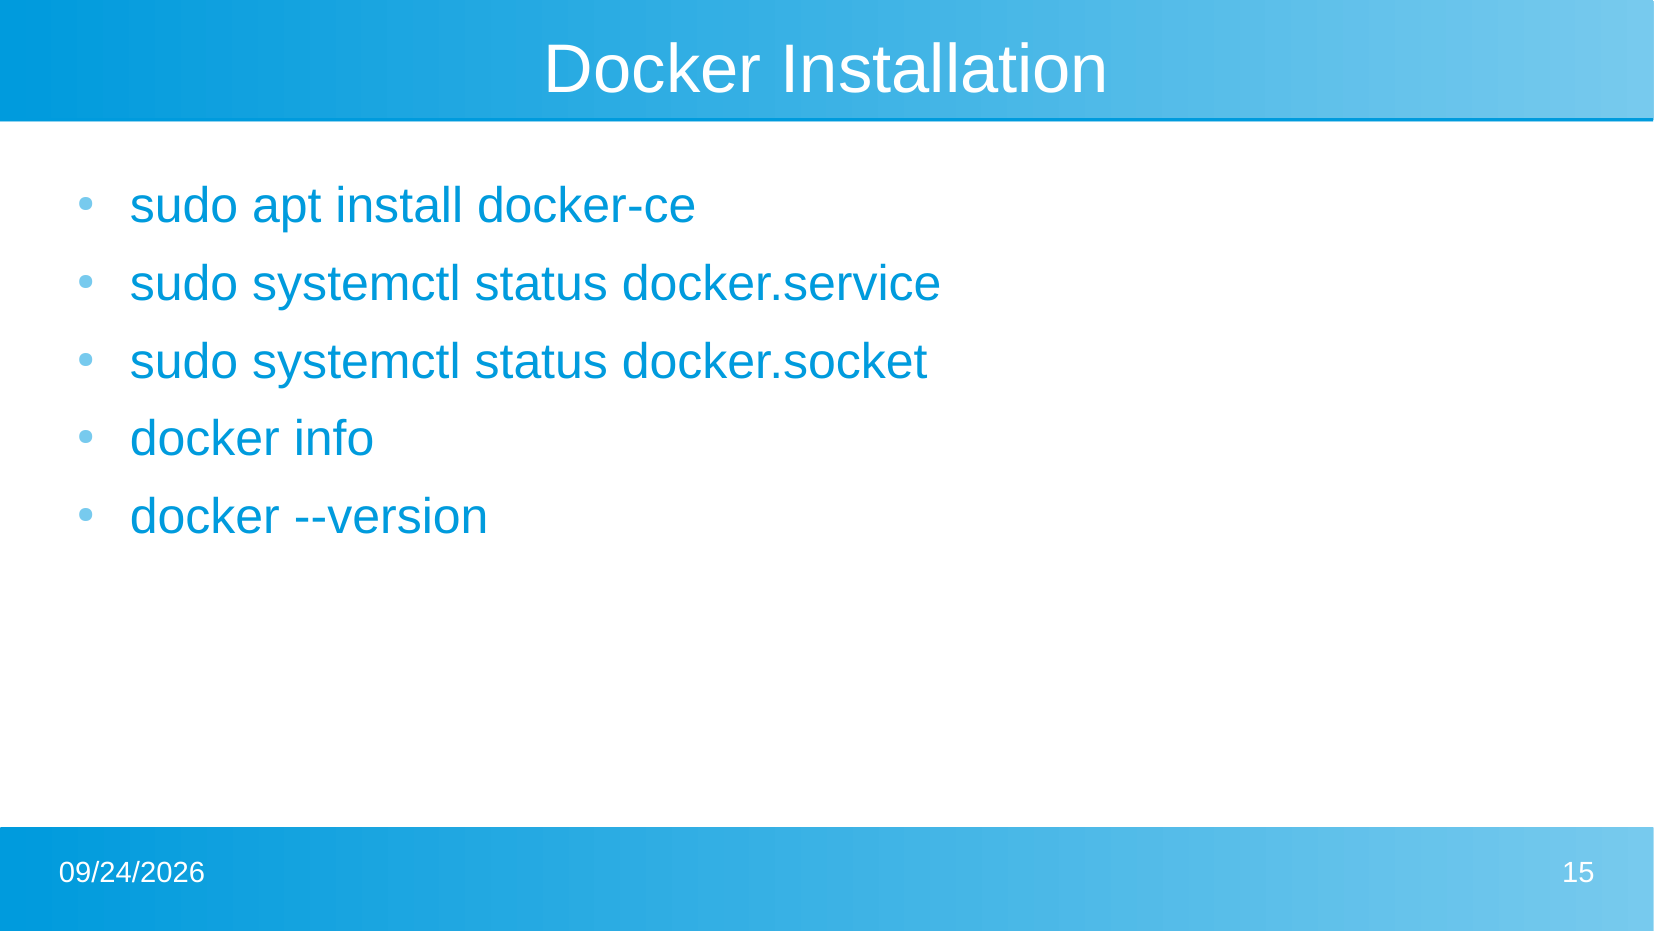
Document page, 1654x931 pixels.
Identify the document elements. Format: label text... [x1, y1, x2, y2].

title Docker Installation [59, 29, 1595, 108]
list sudo apt install docker-ce sudo systemctl status docker.service sudo systemctl status docker.socket docker info docker --version [59, 177, 1595, 768]
